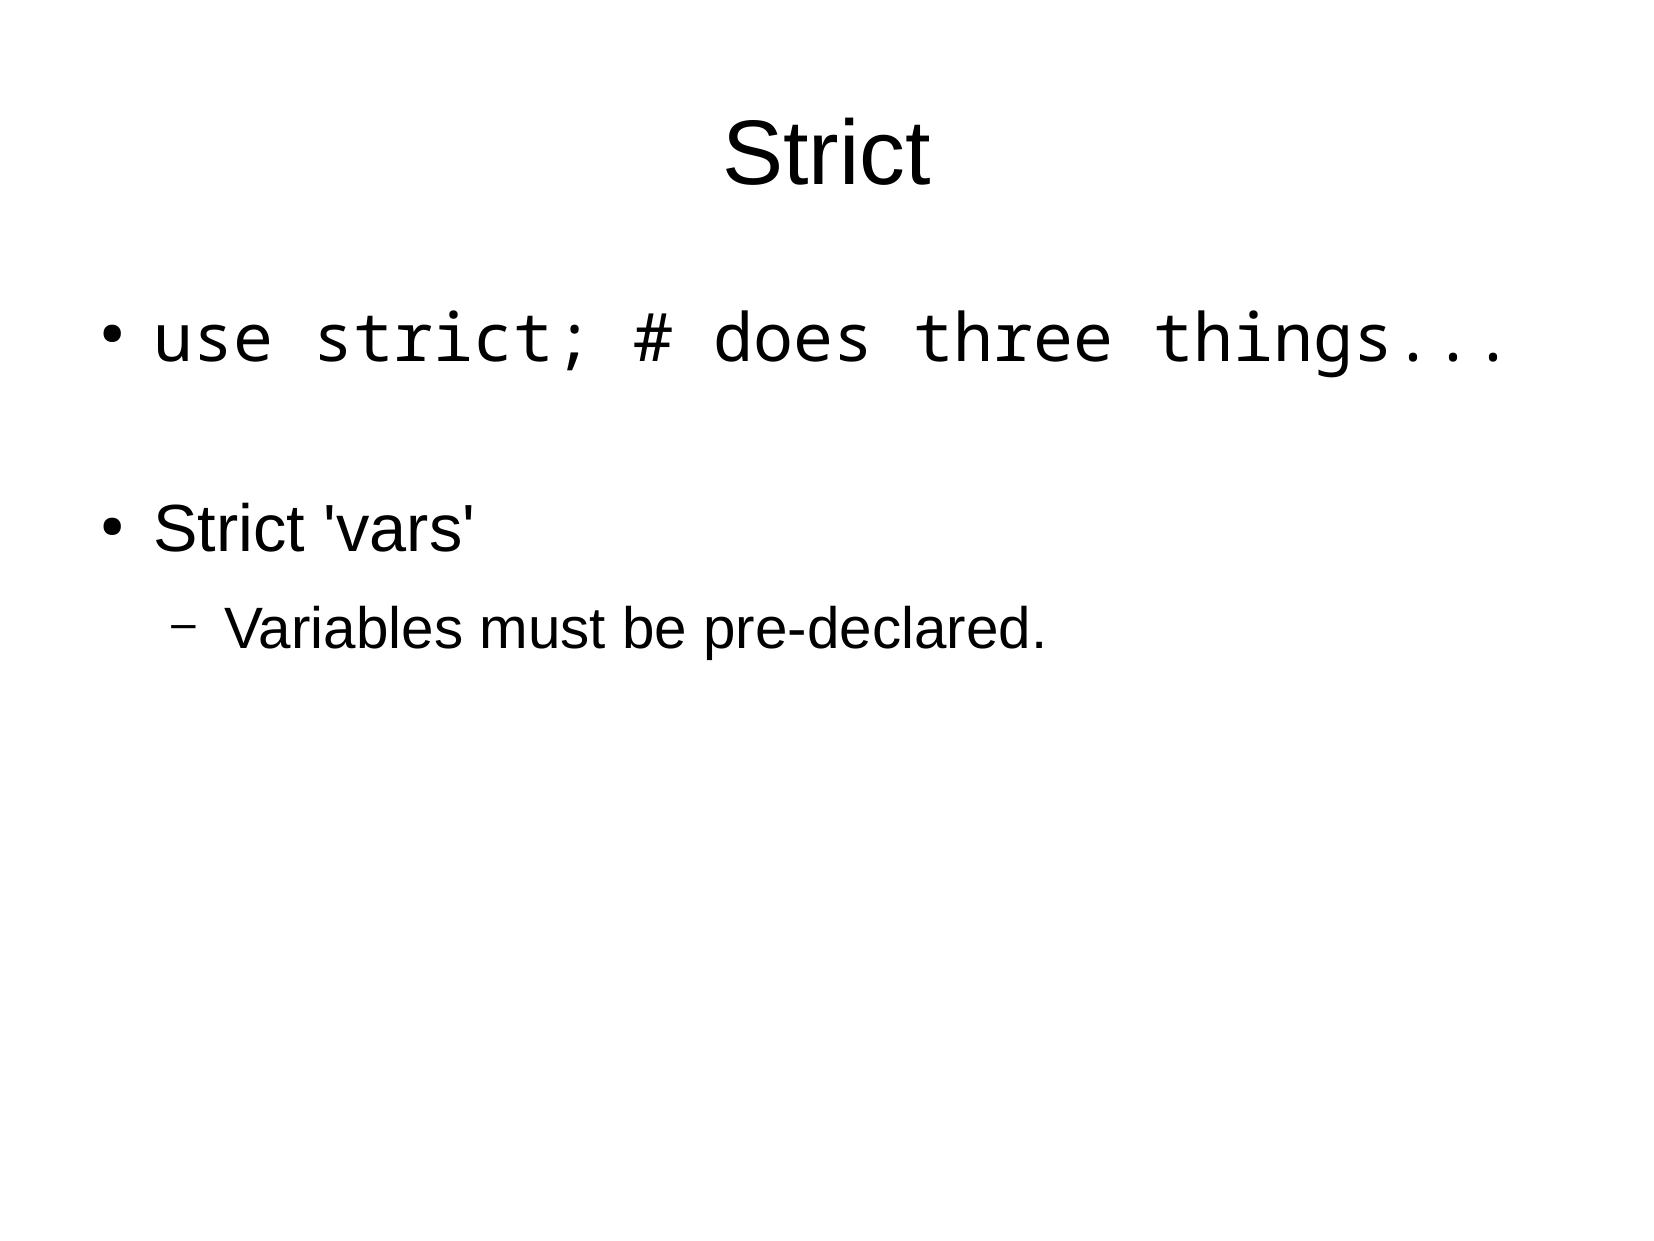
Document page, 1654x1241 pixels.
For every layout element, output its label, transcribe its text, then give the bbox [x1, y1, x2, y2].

list use strict; # does three things... Strict 'vars' Variables must be pre-declared. [82, 290, 1571, 1171]
title Strict [82, 49, 1571, 257]
